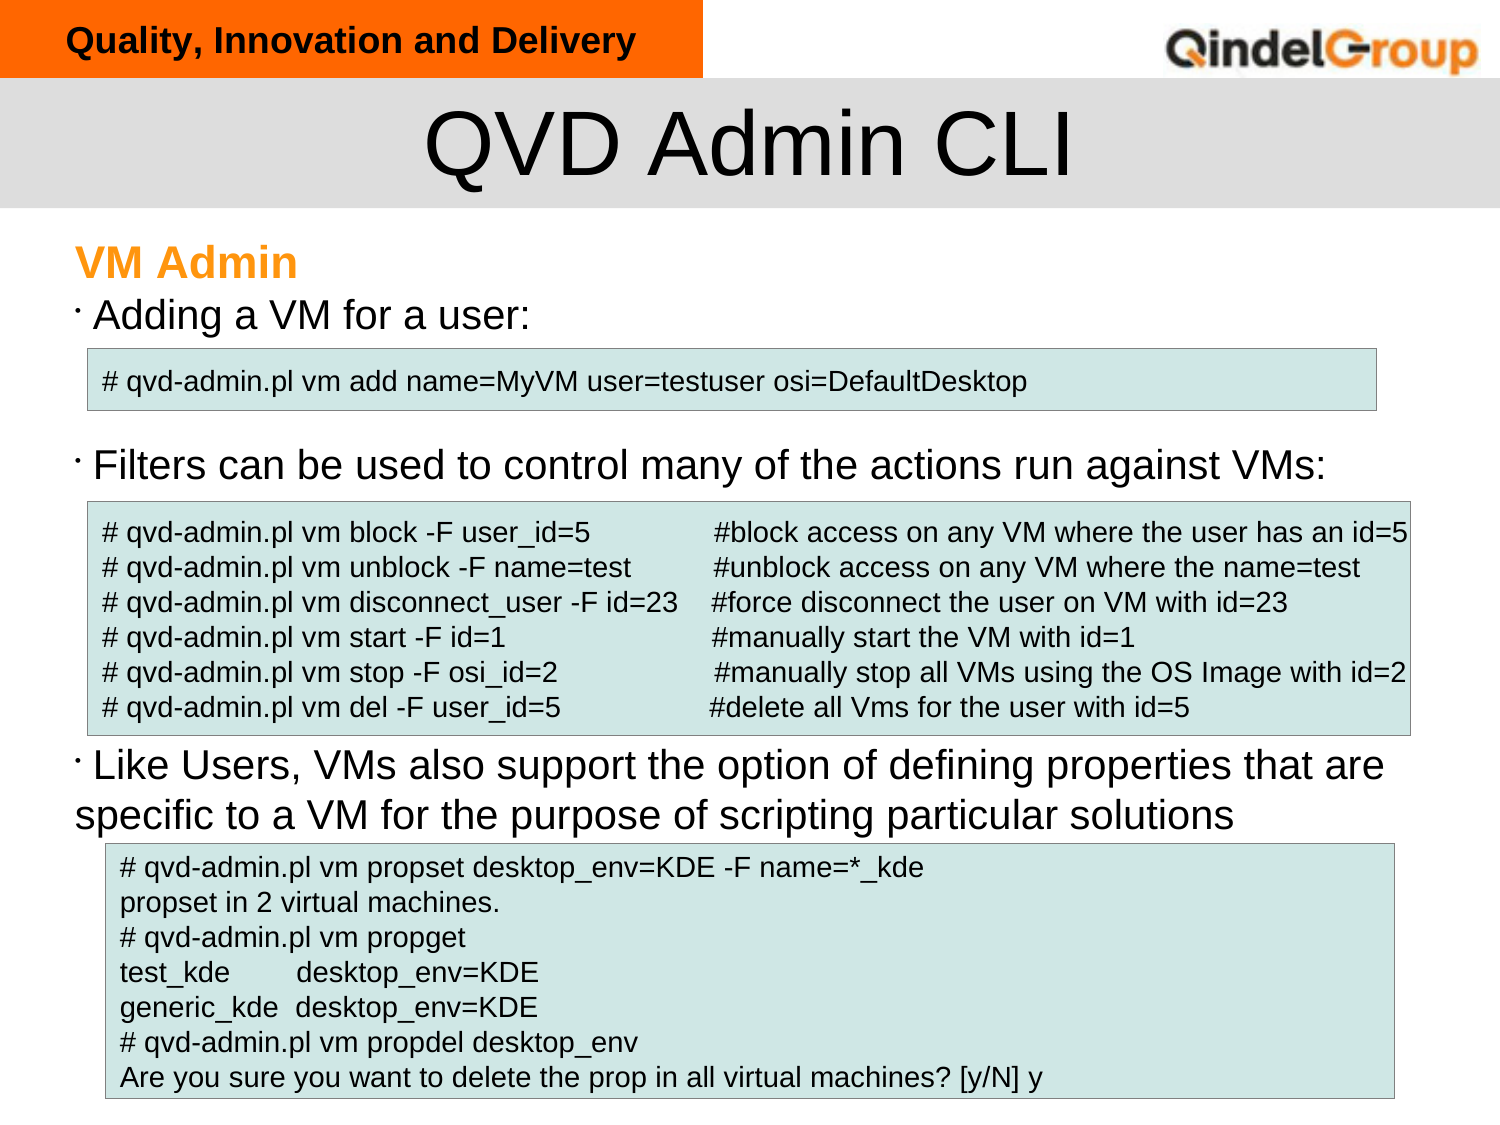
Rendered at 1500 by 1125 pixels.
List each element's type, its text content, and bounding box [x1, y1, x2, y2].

text_box # qvd-admin.pl vm block -F user_id=5 #block access on any VM where the user has an id=5 # qvd-admin.pl vm unblock -F name=test #unblock access on any VM where the name=test # qvd-admin.pl vm disconnect_user -F id=23 #force disconnect the user on VM with id=23 # qvd-admin.pl vm start -F id=1 #manually start the VM with id=1 # qvd-admin.pl vm stop -F osi_id=2 #manually stop all VMs using the OS Image with id=2 # qvd-admin.pl vm del -F user_id=5 #delete all Vms for the user with id=5 [87, 501, 1411, 736]
text_box VM Admin Adding a VM for a user: Filters can be used to control many of the actions run against VMs: Like Users, VMs also support the option of defining properties that are specific to a VM for the purpose of scripting particular solutions [60, 224, 1426, 946]
title QVD Admin CLI [75, 45, 1426, 224]
picture [1163, 23, 1481, 78]
text_box # qvd-admin.pl vm propset desktop_env=KDE -F name=*_kde propset in 2 virtual machines. # qvd-admin.pl vm propget test_kde desktop_env=KDE generic_kde desktop_env=KDE # qvd-admin.pl vm propdel desktop_env Are you sure you want to delete the prop in all virtual machines? [y/N] y [105, 843, 1395, 1099]
text_box # qvd-admin.pl vm add name=MyVM user=testuser osi=DefaultDesktop [87, 348, 1377, 411]
